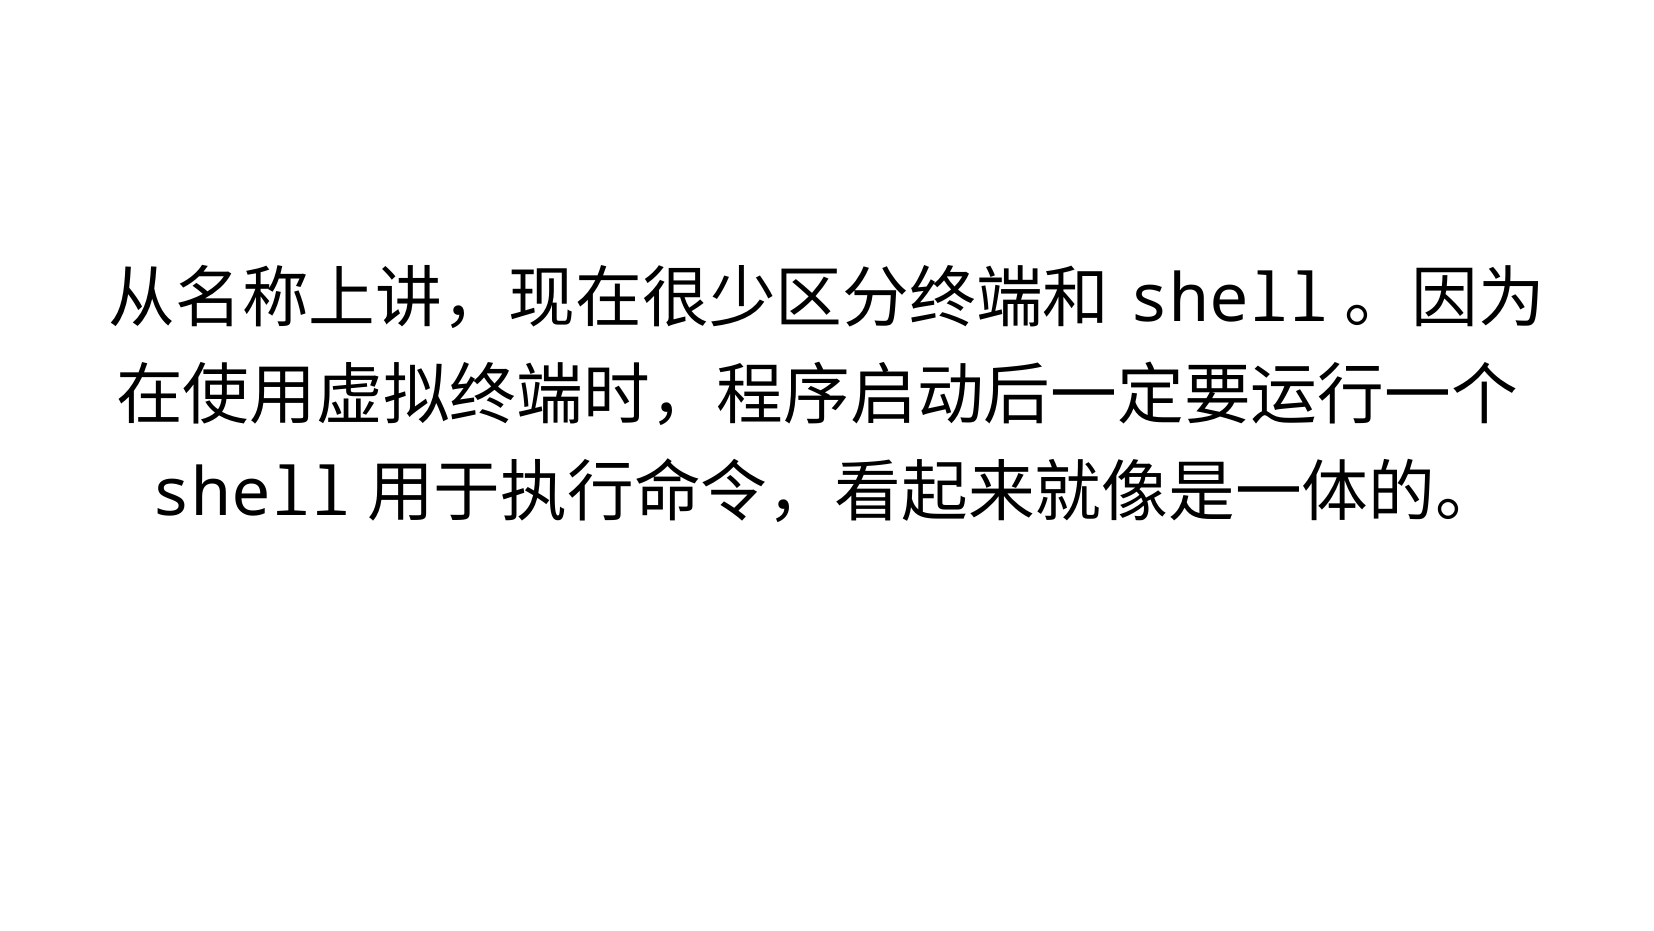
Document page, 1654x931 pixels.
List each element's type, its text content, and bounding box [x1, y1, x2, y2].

subtitle 从名称上讲，现在很少区分终端和shell。因为在使用虚拟终端时，程序启动后一定要运行一个shell用于执行命令，看起来就像是一体的。 [82, 37, 1571, 742]
